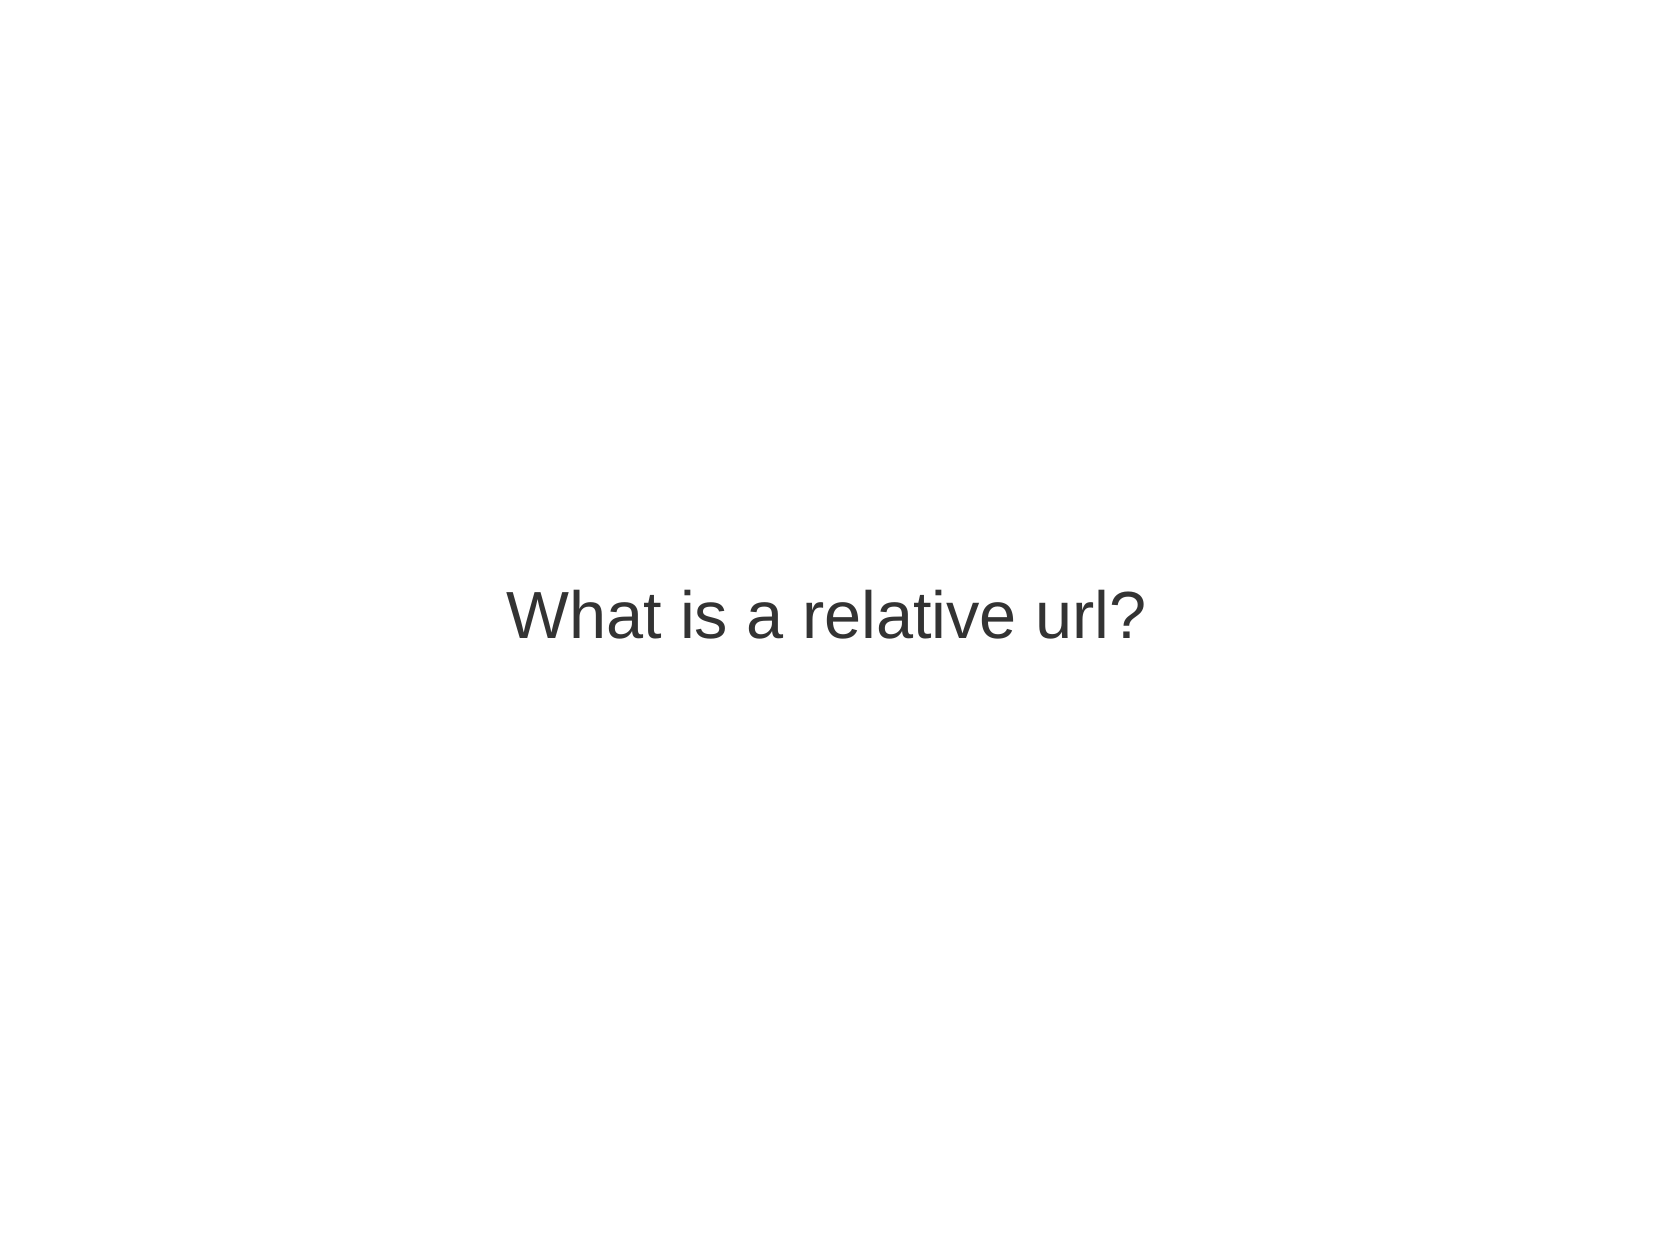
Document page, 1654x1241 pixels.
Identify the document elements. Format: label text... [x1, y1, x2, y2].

subtitle What is a relative url? [82, 49, 1571, 1182]
